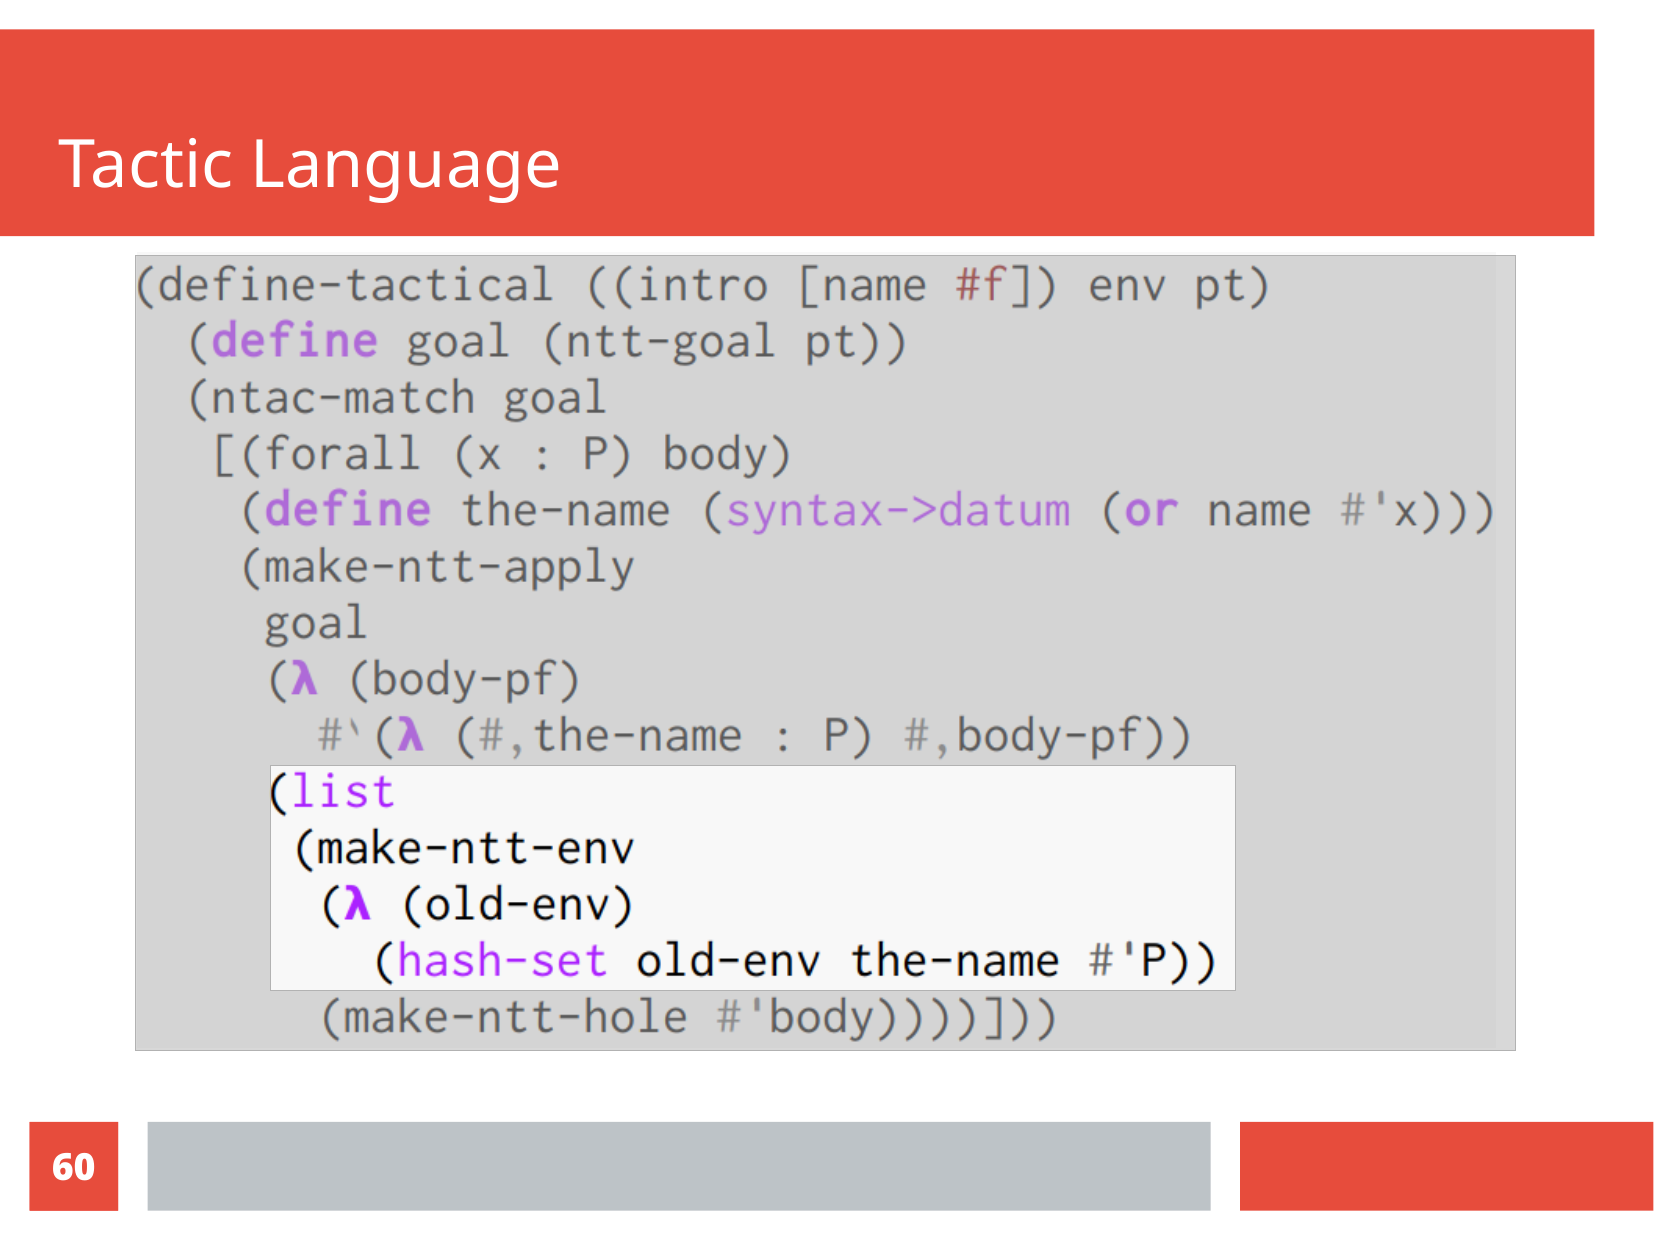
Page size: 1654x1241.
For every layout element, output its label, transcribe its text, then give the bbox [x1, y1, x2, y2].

title Tactic Language [59, 59, 1595, 207]
picture [271, 766, 1235, 990]
text_box [135, 255, 1516, 1051]
